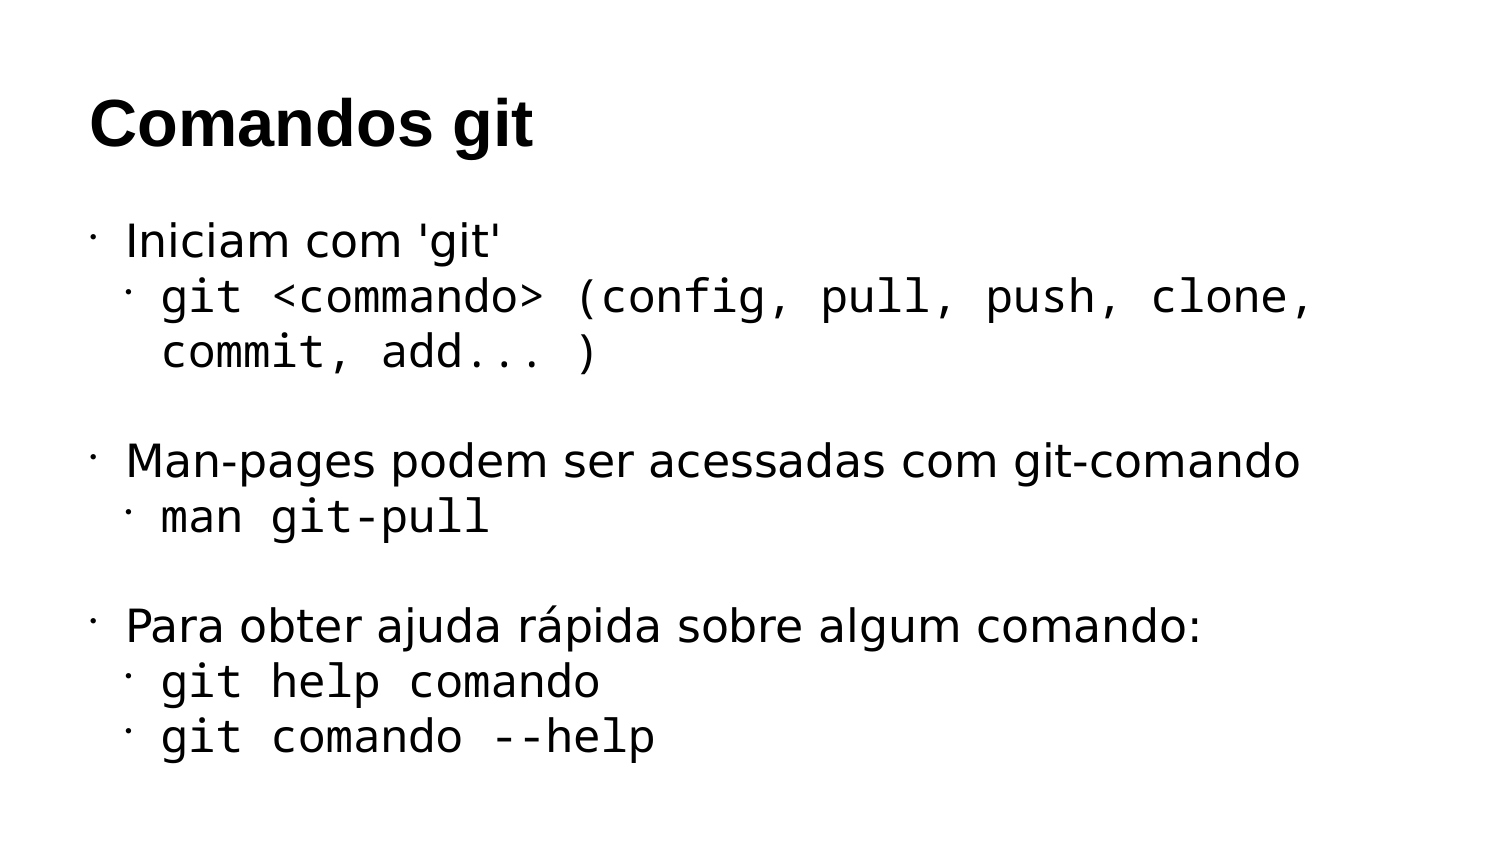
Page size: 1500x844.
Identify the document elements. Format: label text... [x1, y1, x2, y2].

text_box Iniciam com 'git' git <commando> (config, pull, push, clone, commit, add... ) Man-pages podem ser acessadas com git-comando man git-pull Para obter ajuda rápida sobre algum comando: git help comando git comando --help [75, 196, 1425, 808]
text_box Comandos git [75, 33, 1425, 175]
